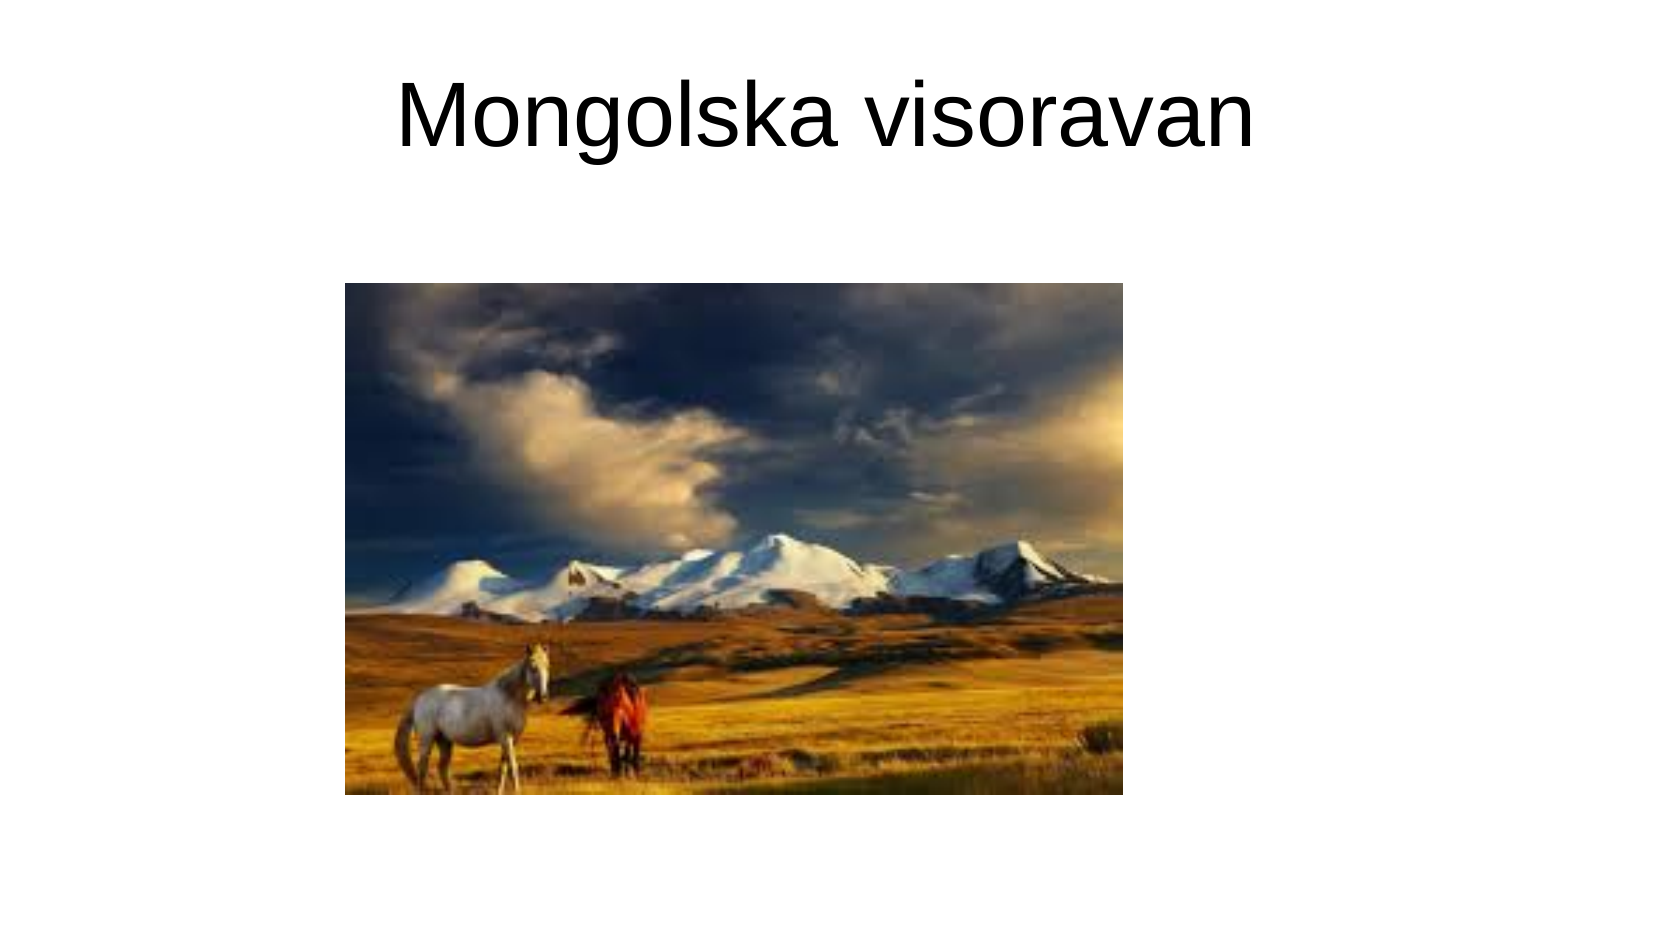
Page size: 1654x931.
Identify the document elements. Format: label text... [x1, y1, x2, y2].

picture [345, 283, 1123, 796]
title Mongolska visoravan [82, 37, 1571, 193]
